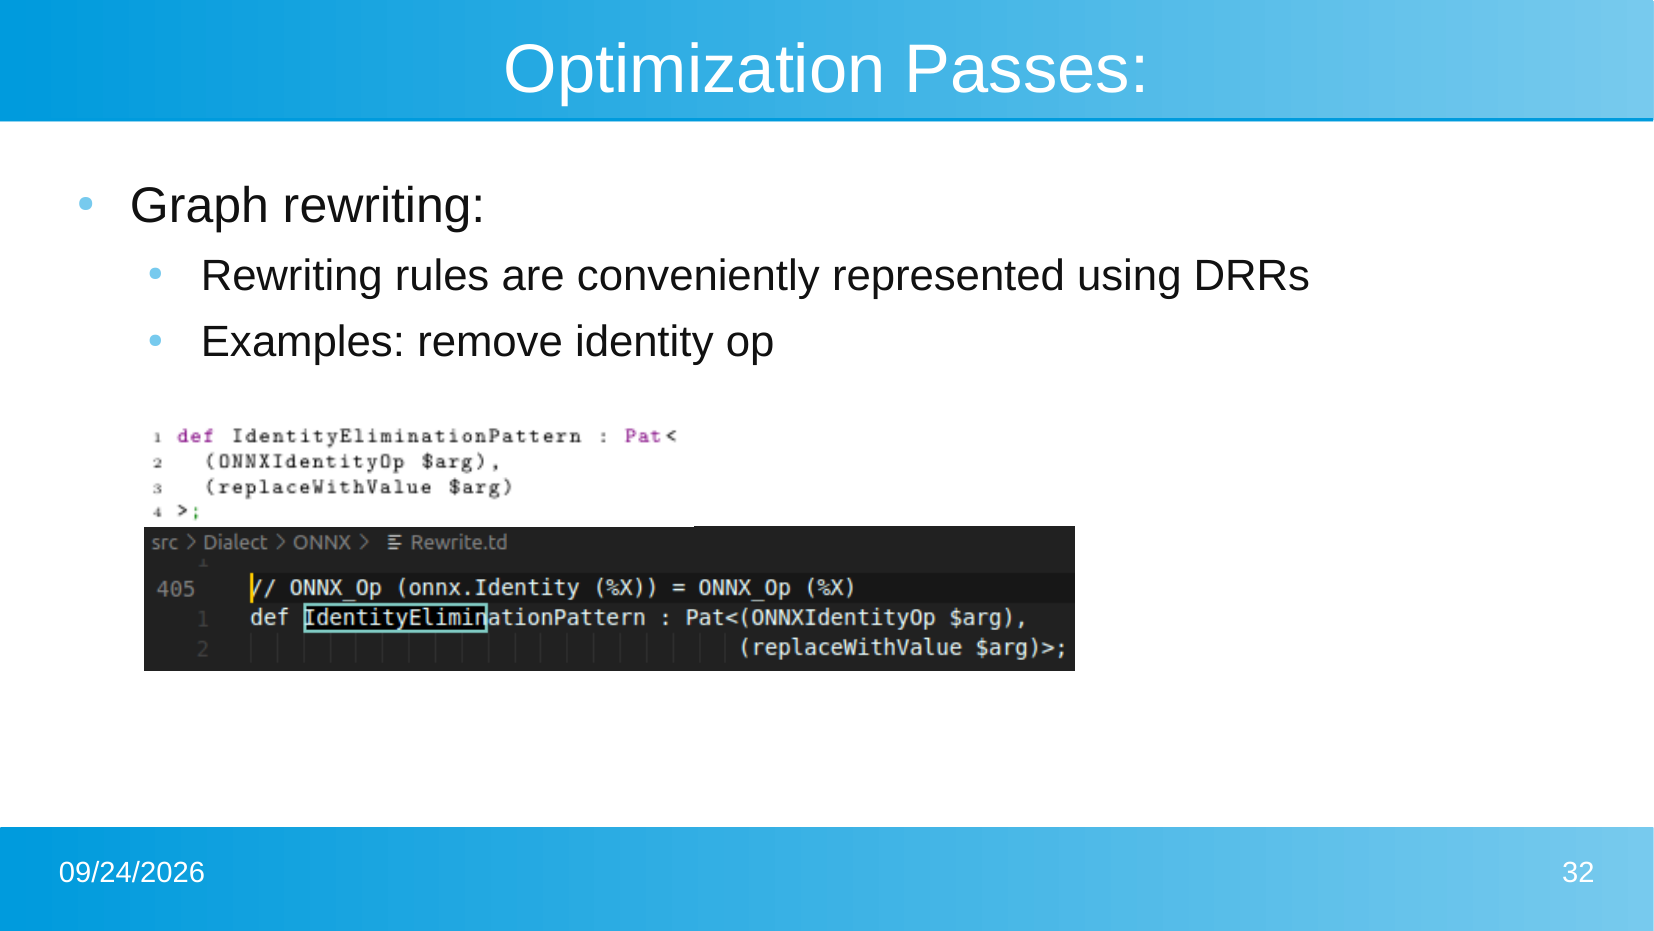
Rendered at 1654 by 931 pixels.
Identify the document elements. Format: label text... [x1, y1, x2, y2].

title Optimization Passes: [59, 29, 1595, 108]
picture [144, 425, 1075, 671]
list Graph rewriting: Rewriting rules are conveniently represented using DRRs Examples: remove identity op [59, 177, 1595, 768]
